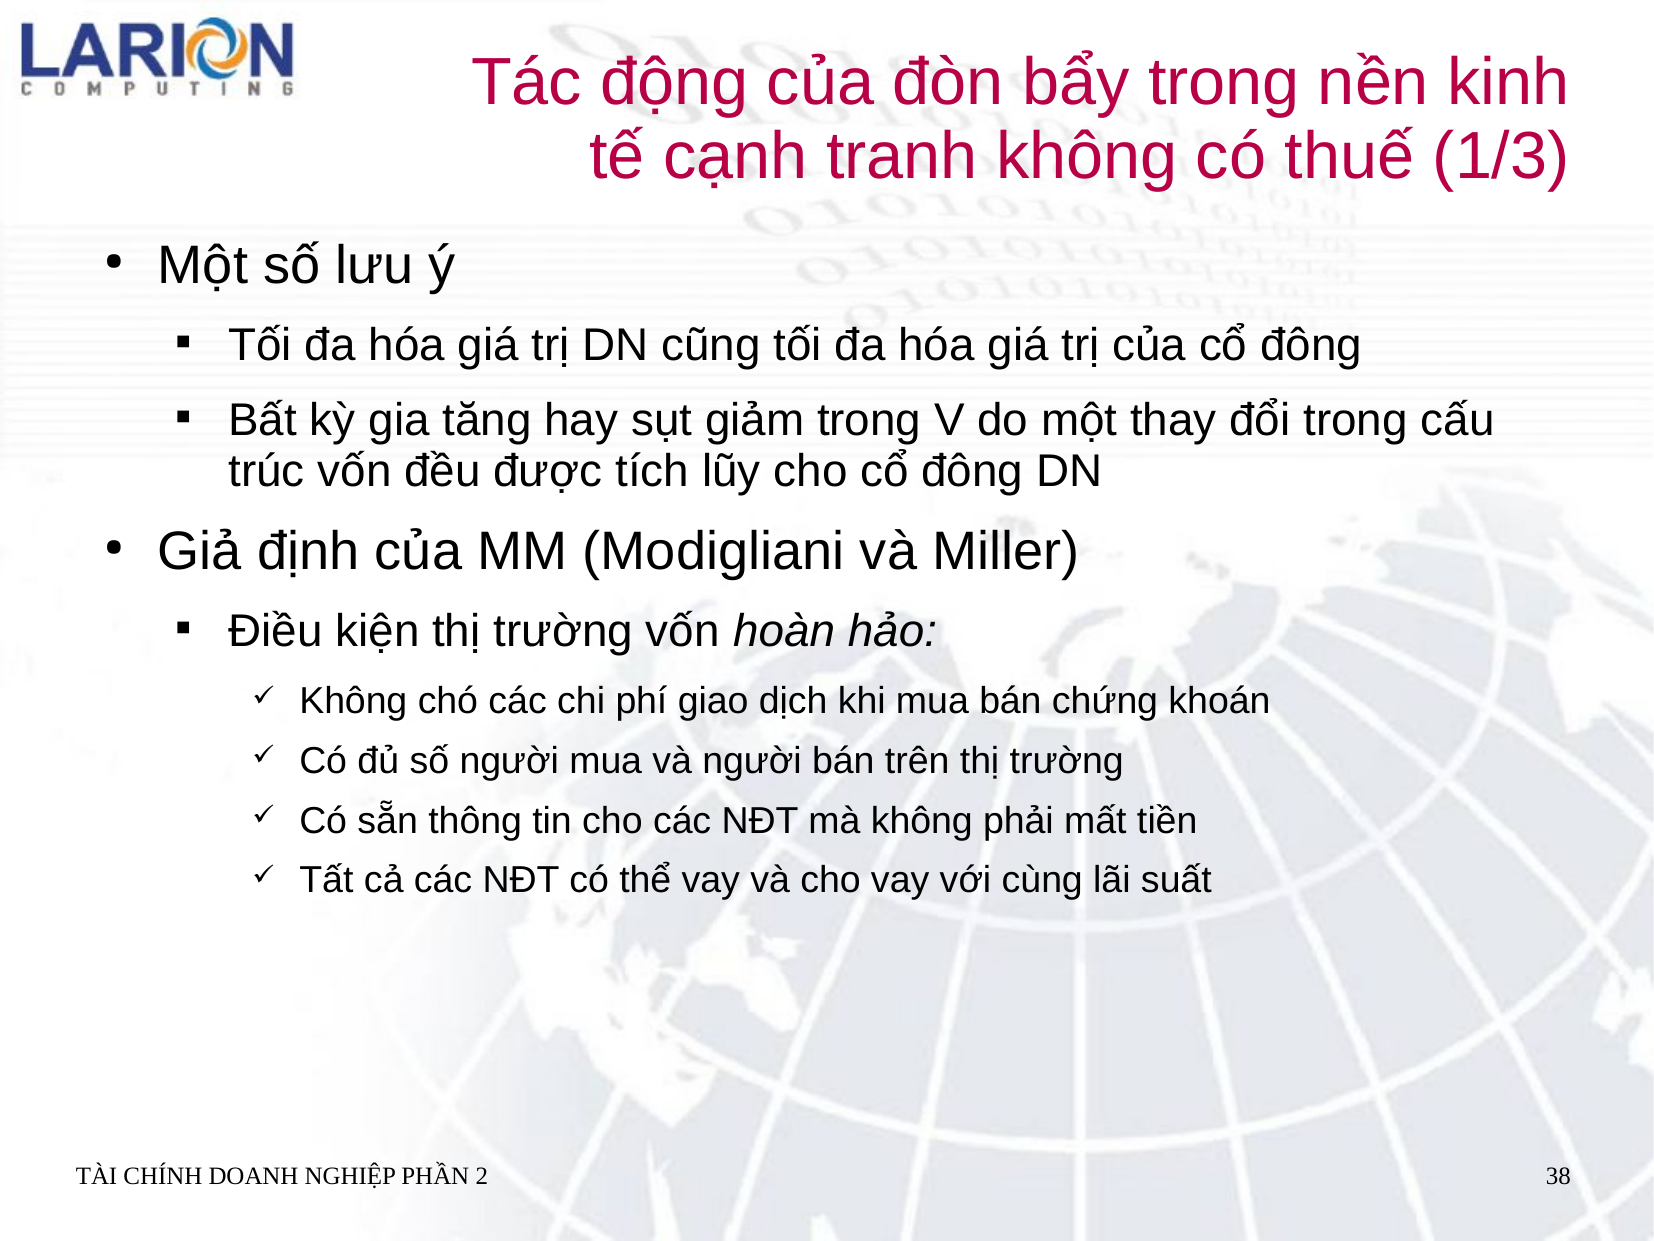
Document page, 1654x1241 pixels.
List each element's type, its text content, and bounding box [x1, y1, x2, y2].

picture [0, 0, 1654, 1241]
title Tác động của đòn bẩy trong nền kinh tế cạnh tranh không có thuế (1/3) [300, 43, 1571, 194]
list Một số lưu ý Tối đa hóa giá trị DN cũng tối đa hóa giá trị của cổ đông Bất kỳ gia tăng hay sụt giảm trong V do một thay đổi trong cấu trúc vốn đều được tích lũy cho cổ đông DN Giả định của MM (Modigliani và Miller) Điều kiện thị trường vốn hoàn hảo: Không chó các chi phí giao dịch khi mua bán chứng khoán Có đủ số người mua và người bán trên thị trường Có sẵn thông tin cho các NĐT mà không phải mất tiền Tất cả các NĐT có thể vay và cho vay với cùng lãi suất [86, 234, 1576, 1039]
